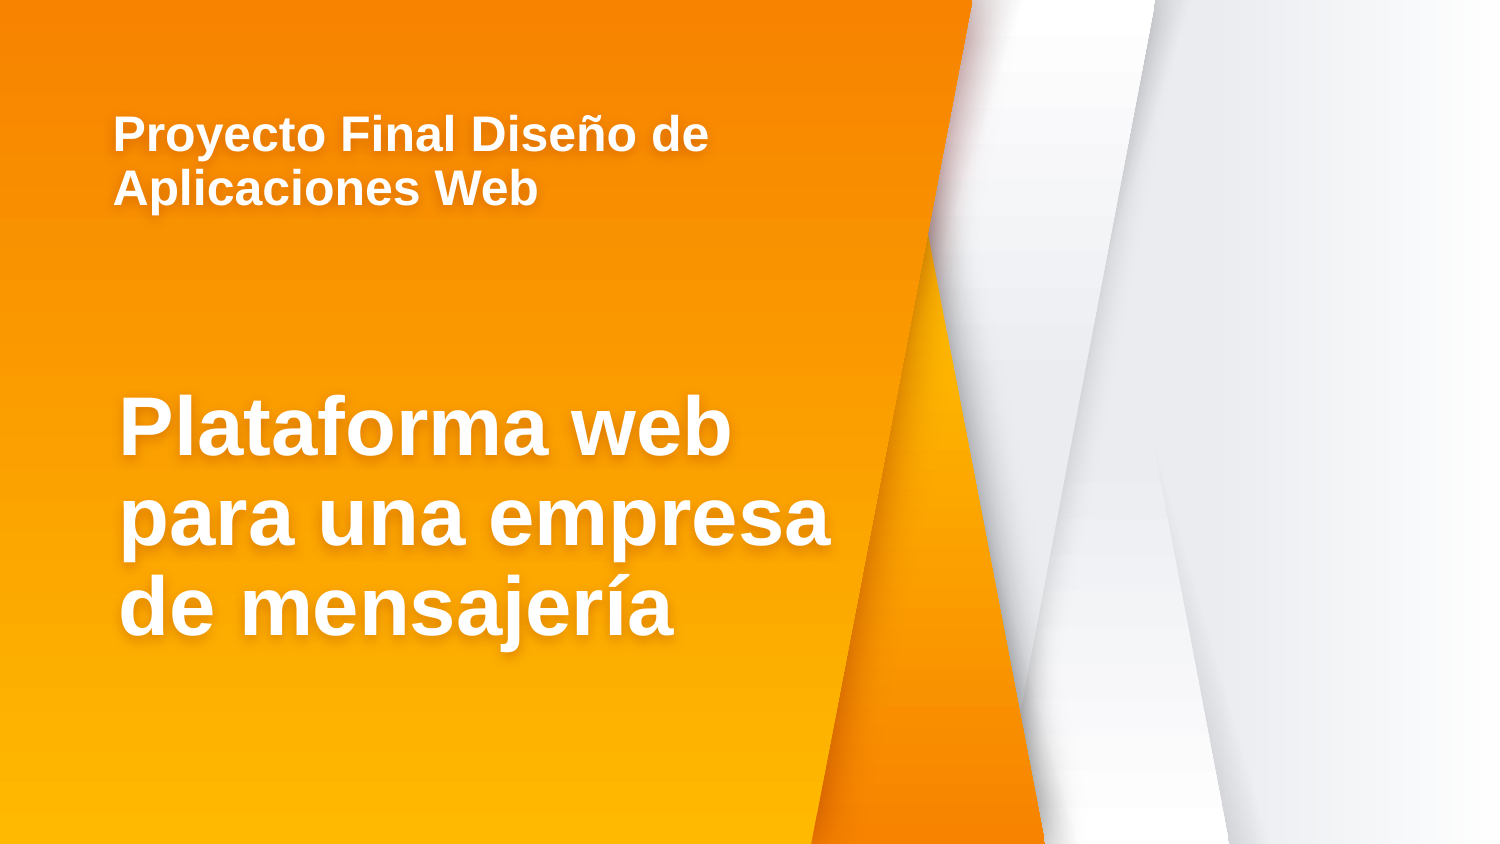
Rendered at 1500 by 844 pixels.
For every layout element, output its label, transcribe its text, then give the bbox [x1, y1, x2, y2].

text_box Proyecto Final Diseño de Aplicaciones Web ​ [112, 108, 850, 480]
text_box Plataforma web para una empresa de mensajería ​​ [119, 383, 857, 756]
